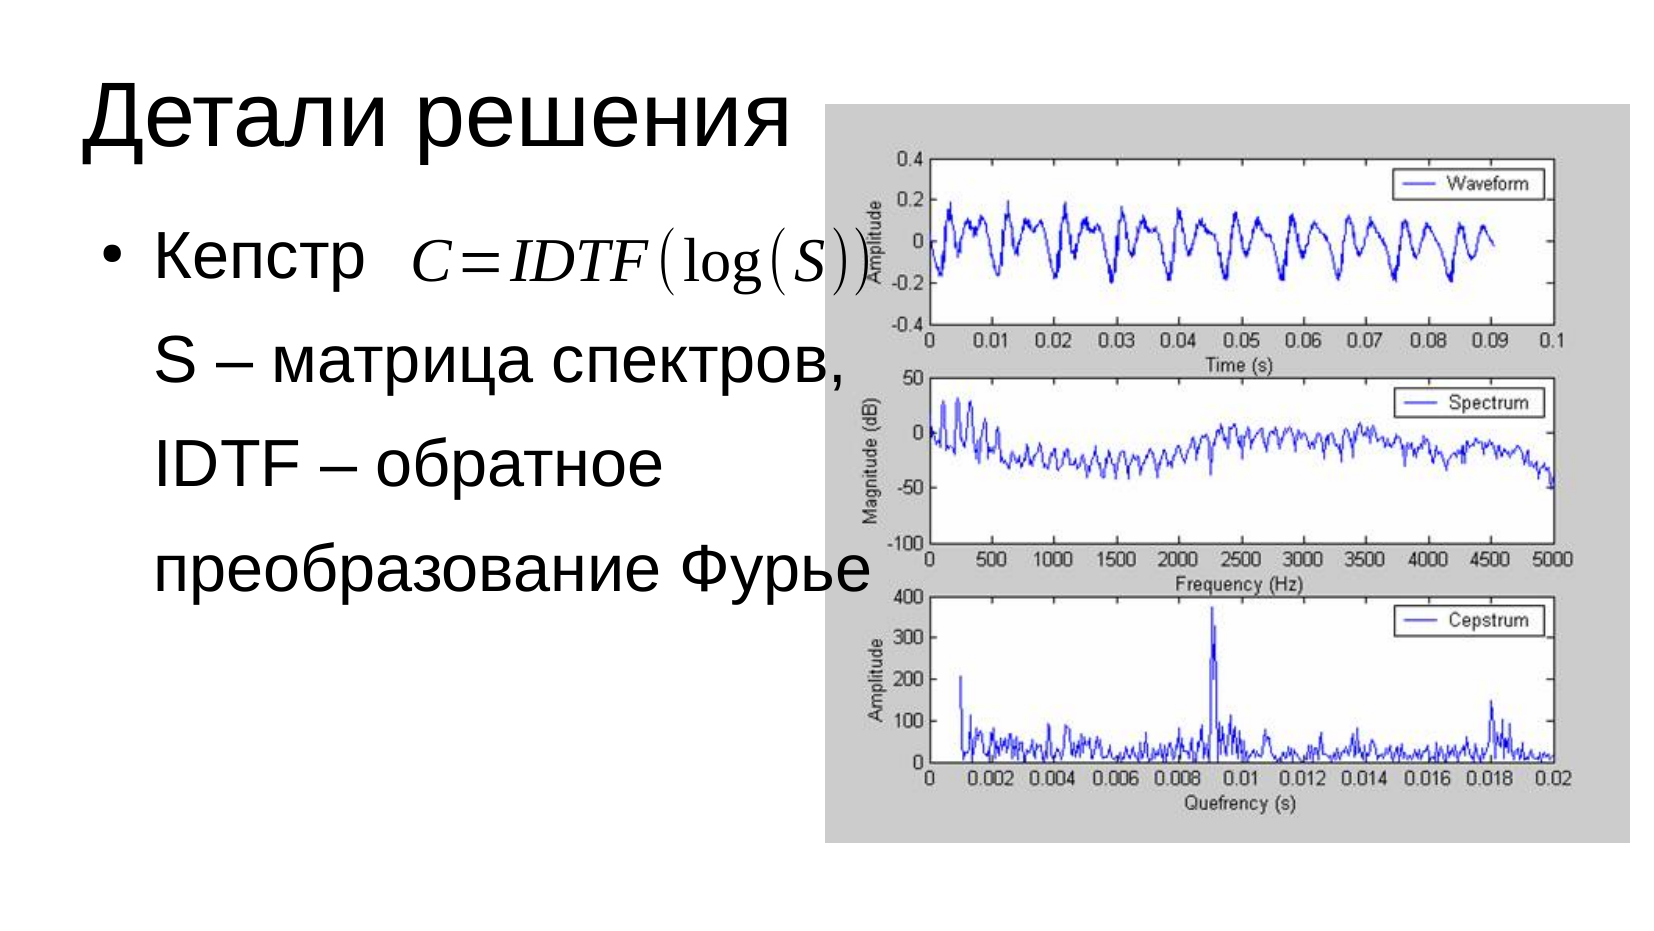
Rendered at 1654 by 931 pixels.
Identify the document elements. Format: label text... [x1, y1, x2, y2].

chart [403, 225, 880, 301]
list Кепстр S – матрица спектров, IDTF – обратное преобразование Фурье [82, 217, 1571, 758]
title Детали решения [82, 37, 1571, 193]
picture [825, 104, 1630, 843]
